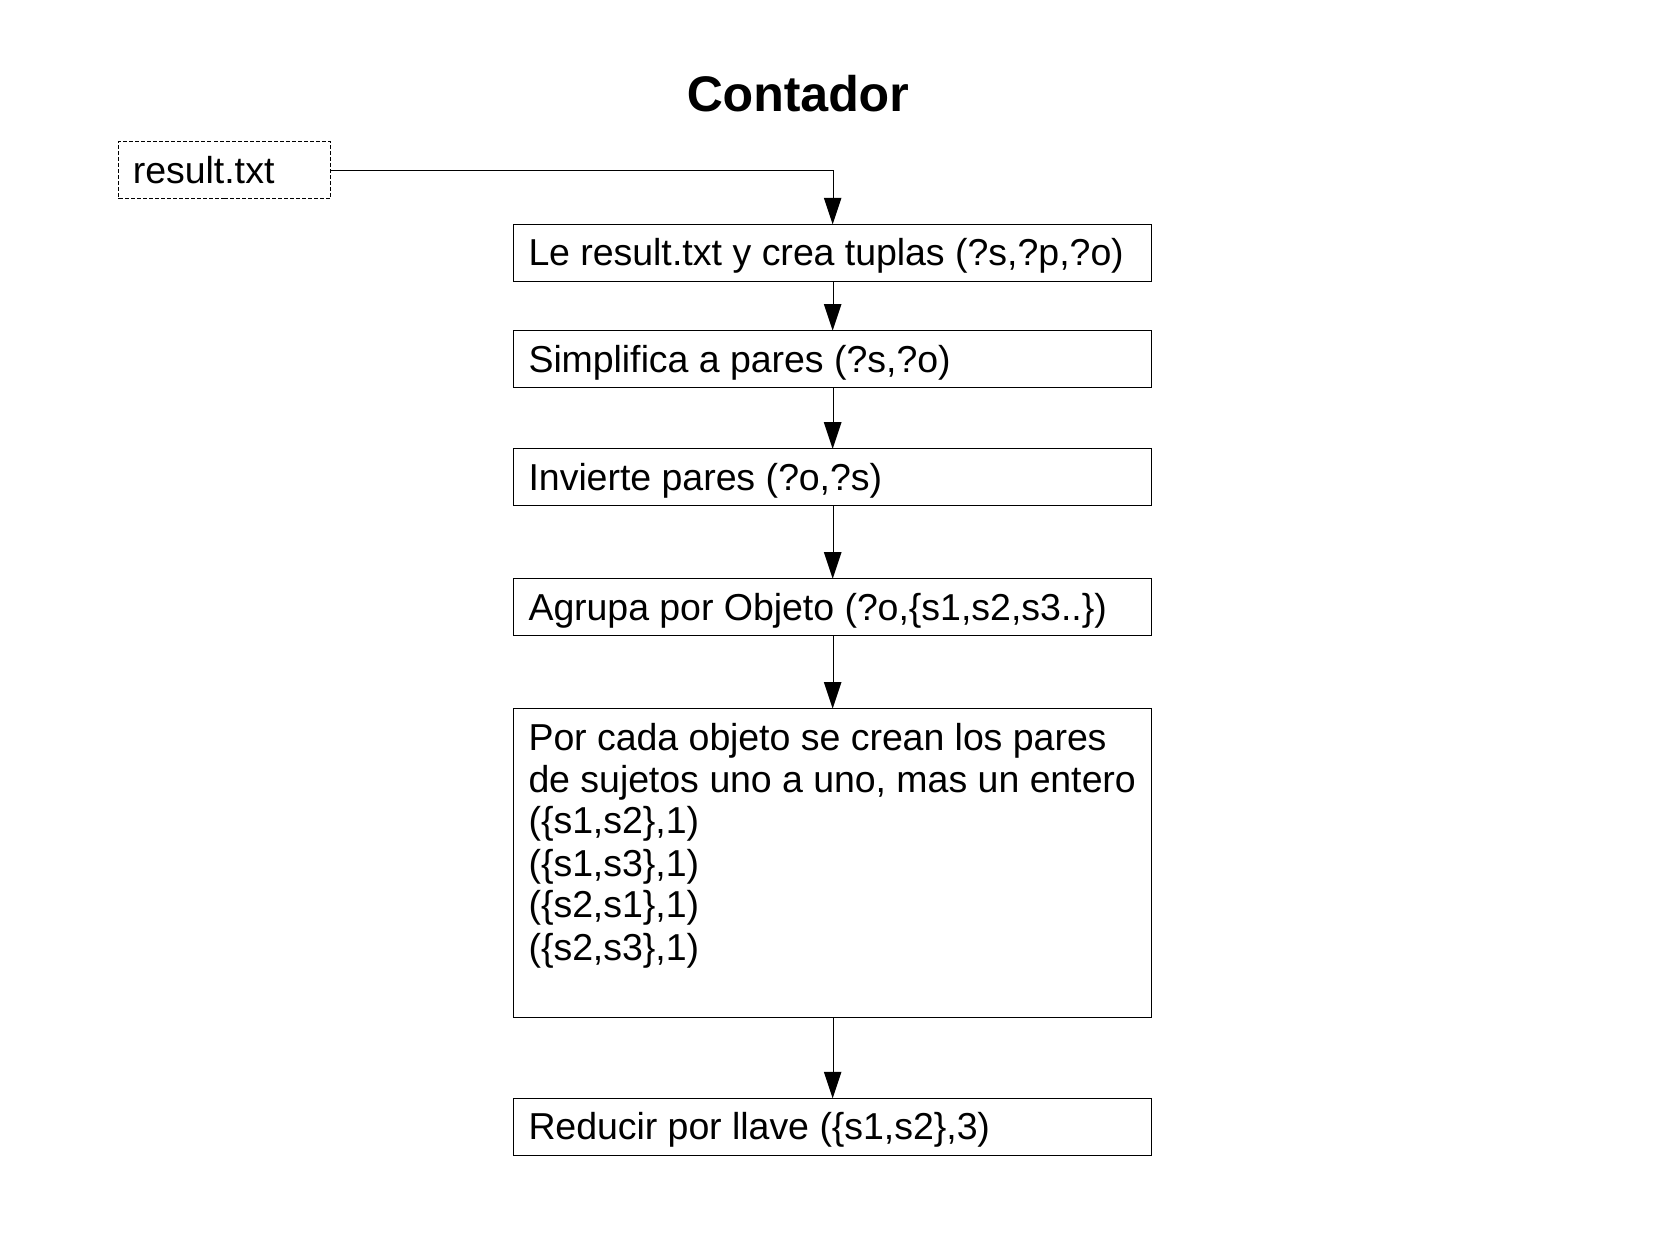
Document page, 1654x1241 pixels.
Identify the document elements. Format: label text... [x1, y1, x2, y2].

text_box Simplifica a pares (?s,?o) [513, 330, 1152, 388]
text_box Reducir por llave ({s1,s2},3) [513, 1098, 1152, 1156]
text_box Agrupa por Objeto (?o,{s1,s2,s3..}) [513, 578, 1152, 636]
text_box Contador [472, 59, 1134, 131]
text_box result.txt [118, 141, 331, 199]
text_box Invierte pares (?o,?s) [513, 448, 1152, 506]
text_box Le result.txt y crea tuplas (?s,?p,?o) [513, 224, 1152, 282]
text_box Por cada objeto se crean los pares de sujetos uno a uno, mas un entero ({s1,s2},1) ({s1,s3},1) ({s2,s1},1) ({s2,s3},1) [513, 708, 1152, 1018]
